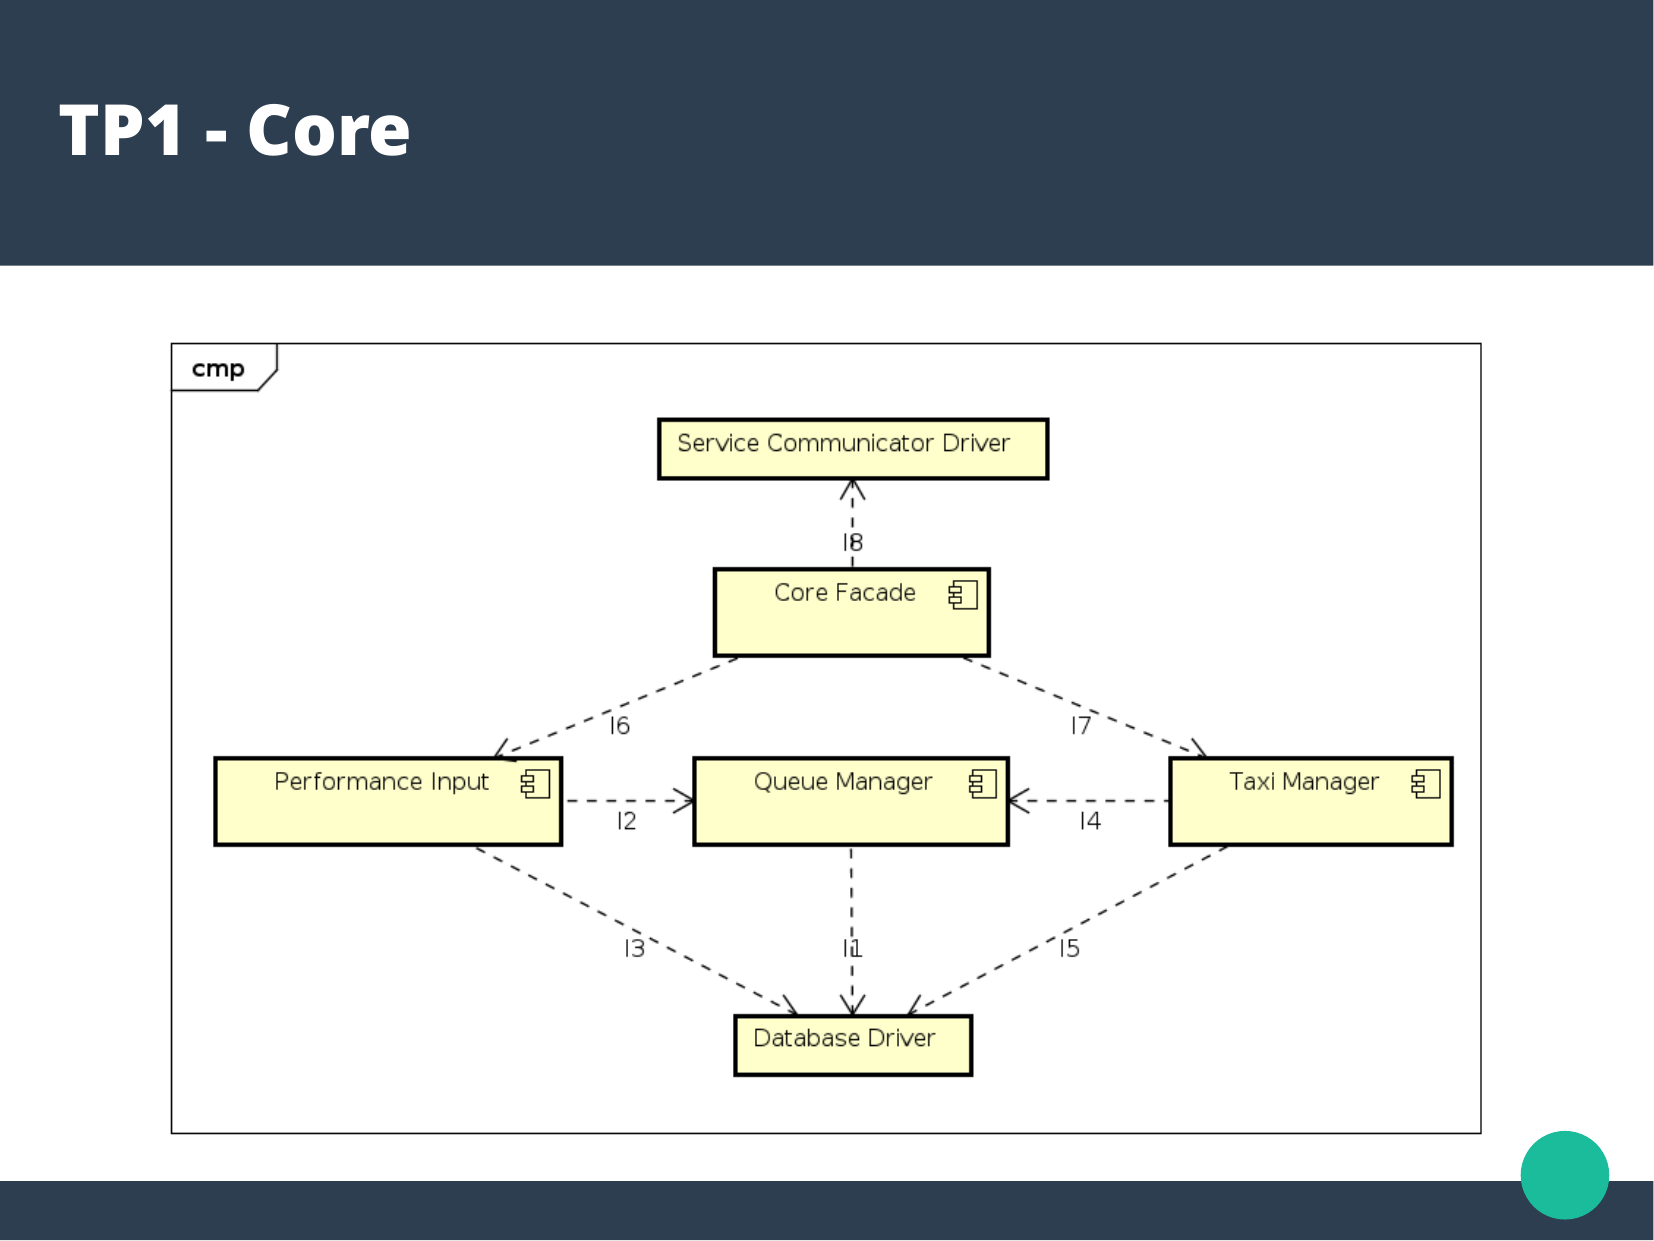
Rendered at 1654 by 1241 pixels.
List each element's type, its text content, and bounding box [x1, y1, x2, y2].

picture [152, 324, 1501, 1152]
title TP1 - Core [59, 49, 1595, 207]
